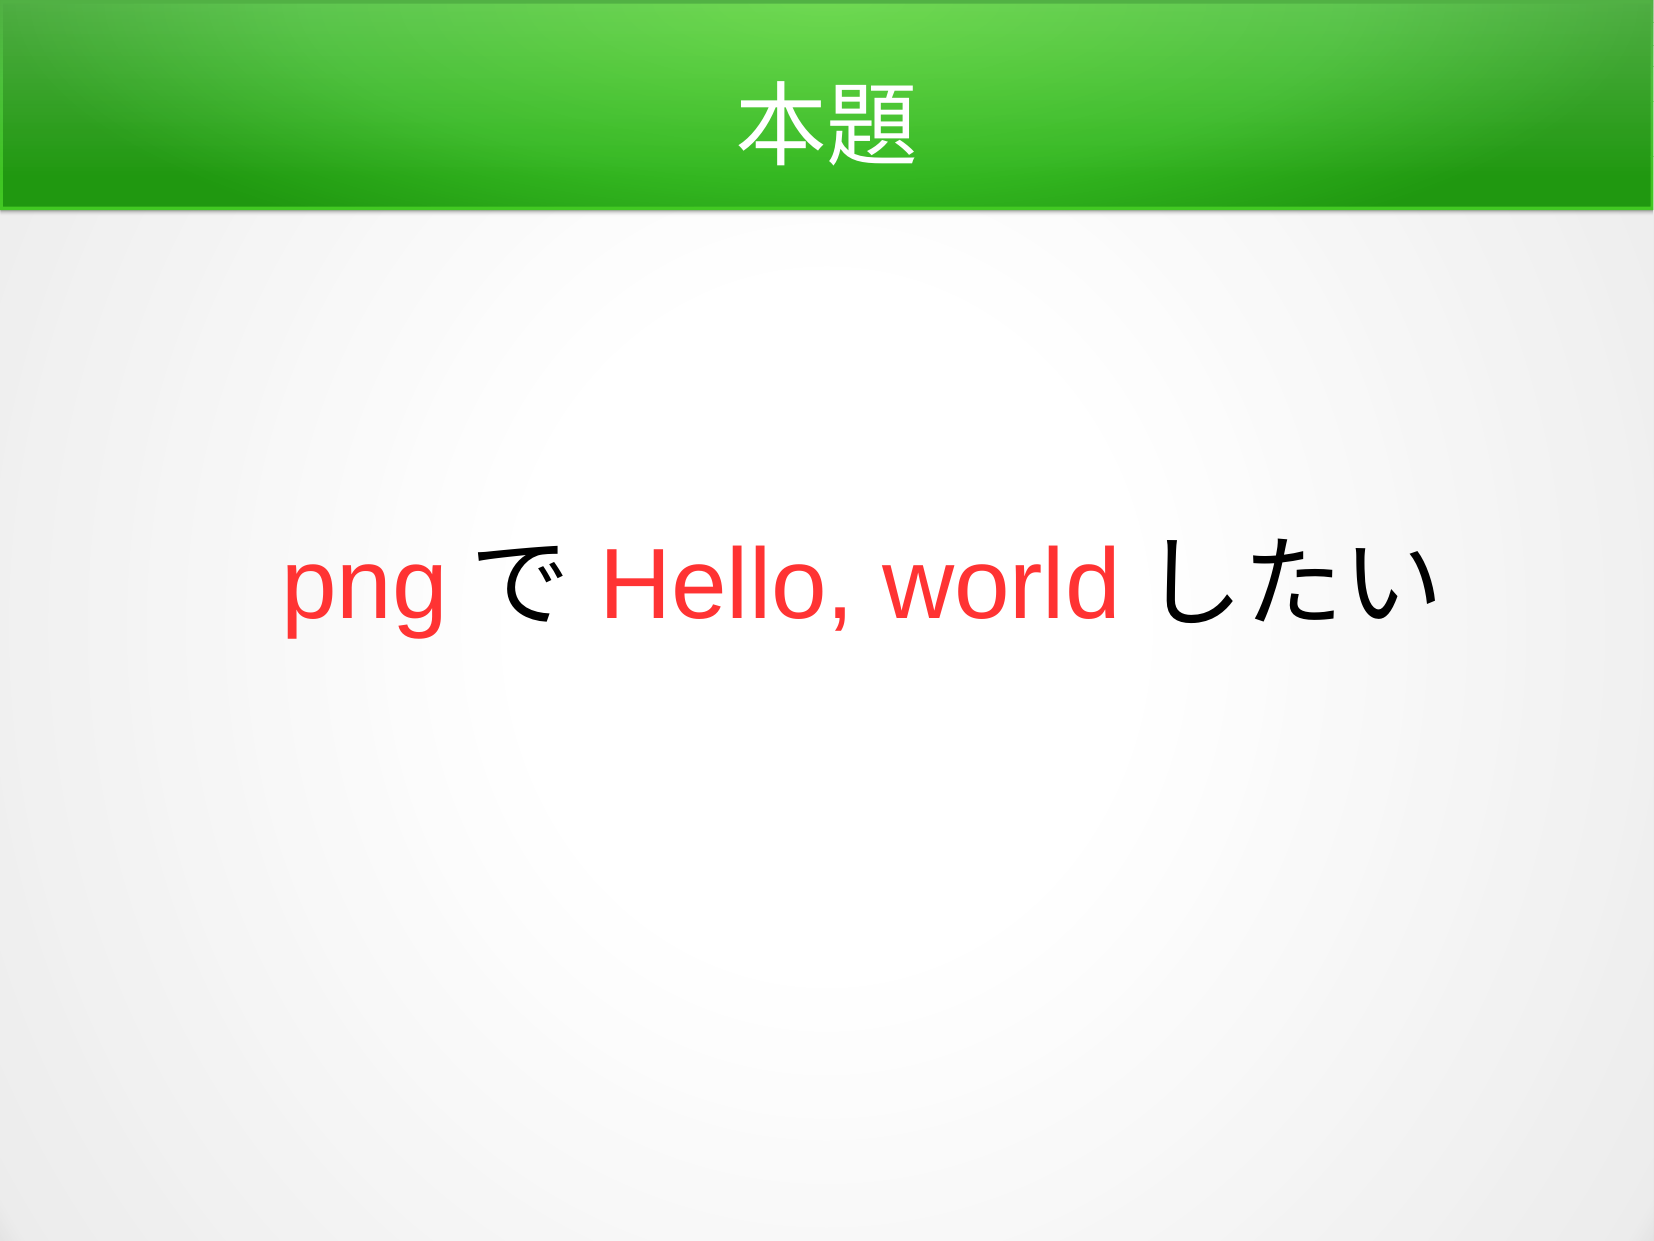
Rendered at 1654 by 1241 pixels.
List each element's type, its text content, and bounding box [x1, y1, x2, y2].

text_box pngでHello, worldしたい [210, 495, 1516, 806]
title 本題 [82, 47, 1571, 189]
